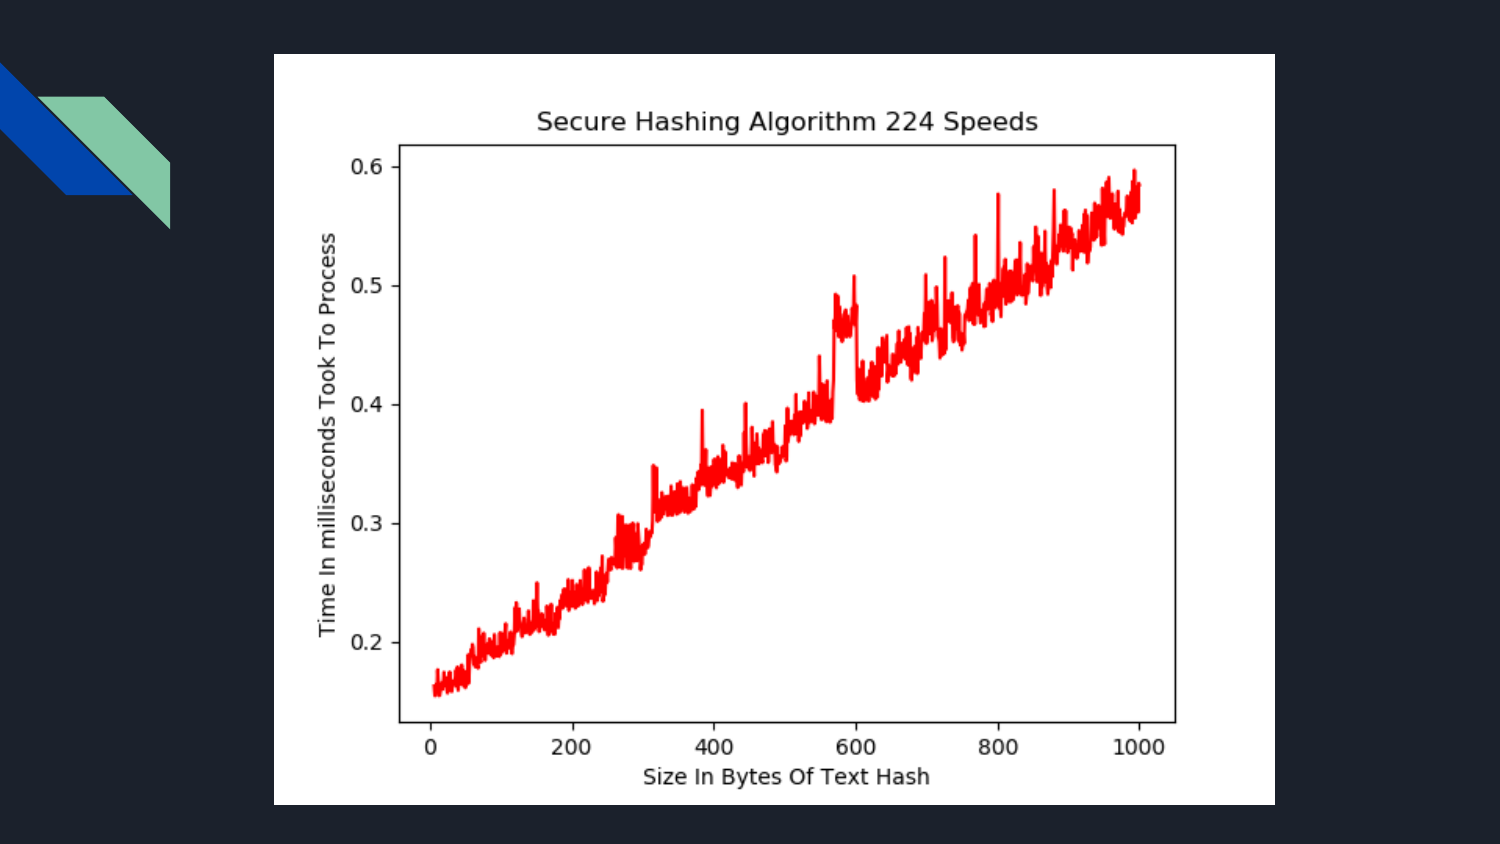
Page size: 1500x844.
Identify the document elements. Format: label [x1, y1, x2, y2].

picture [274, 54, 1275, 805]
